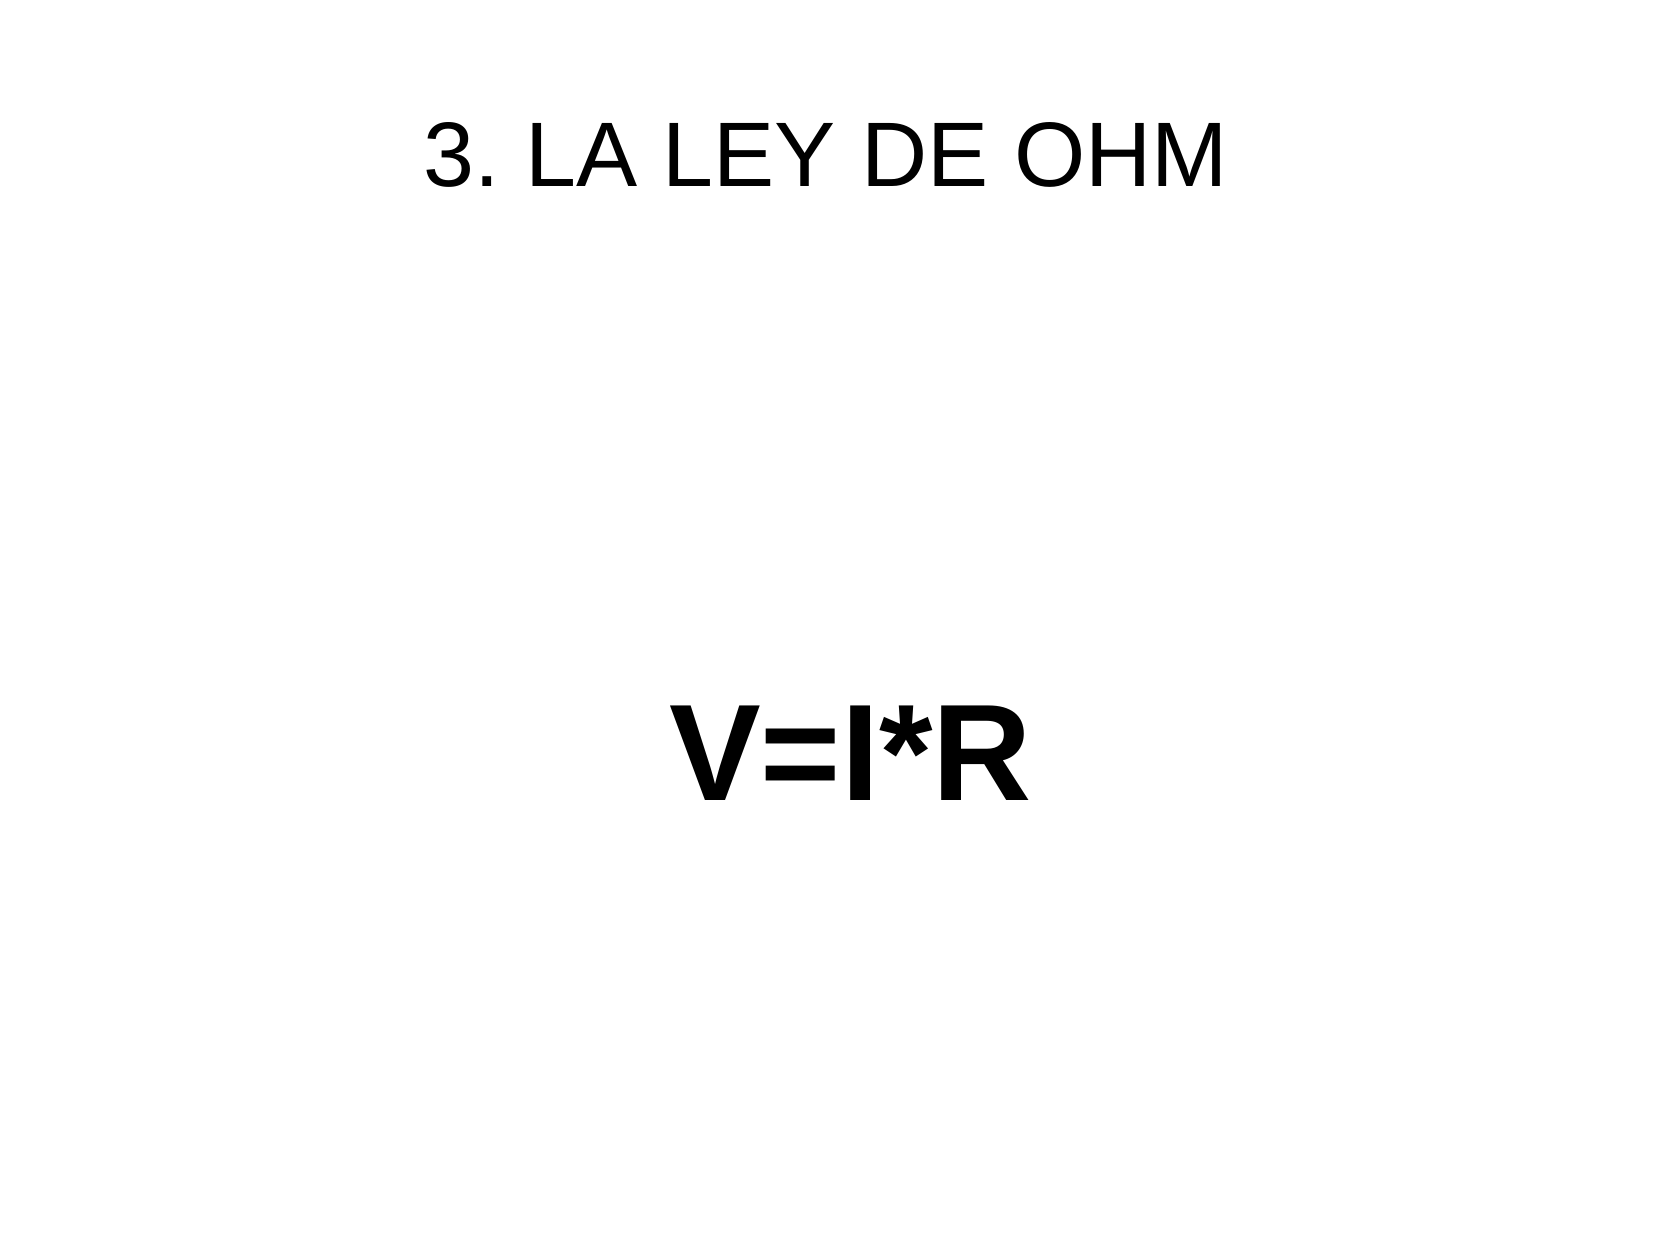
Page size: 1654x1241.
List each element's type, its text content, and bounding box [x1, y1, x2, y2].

list V=I*R [106, 295, 1595, 1114]
title 3. LA LEY DE OHM [82, 46, 1571, 260]
